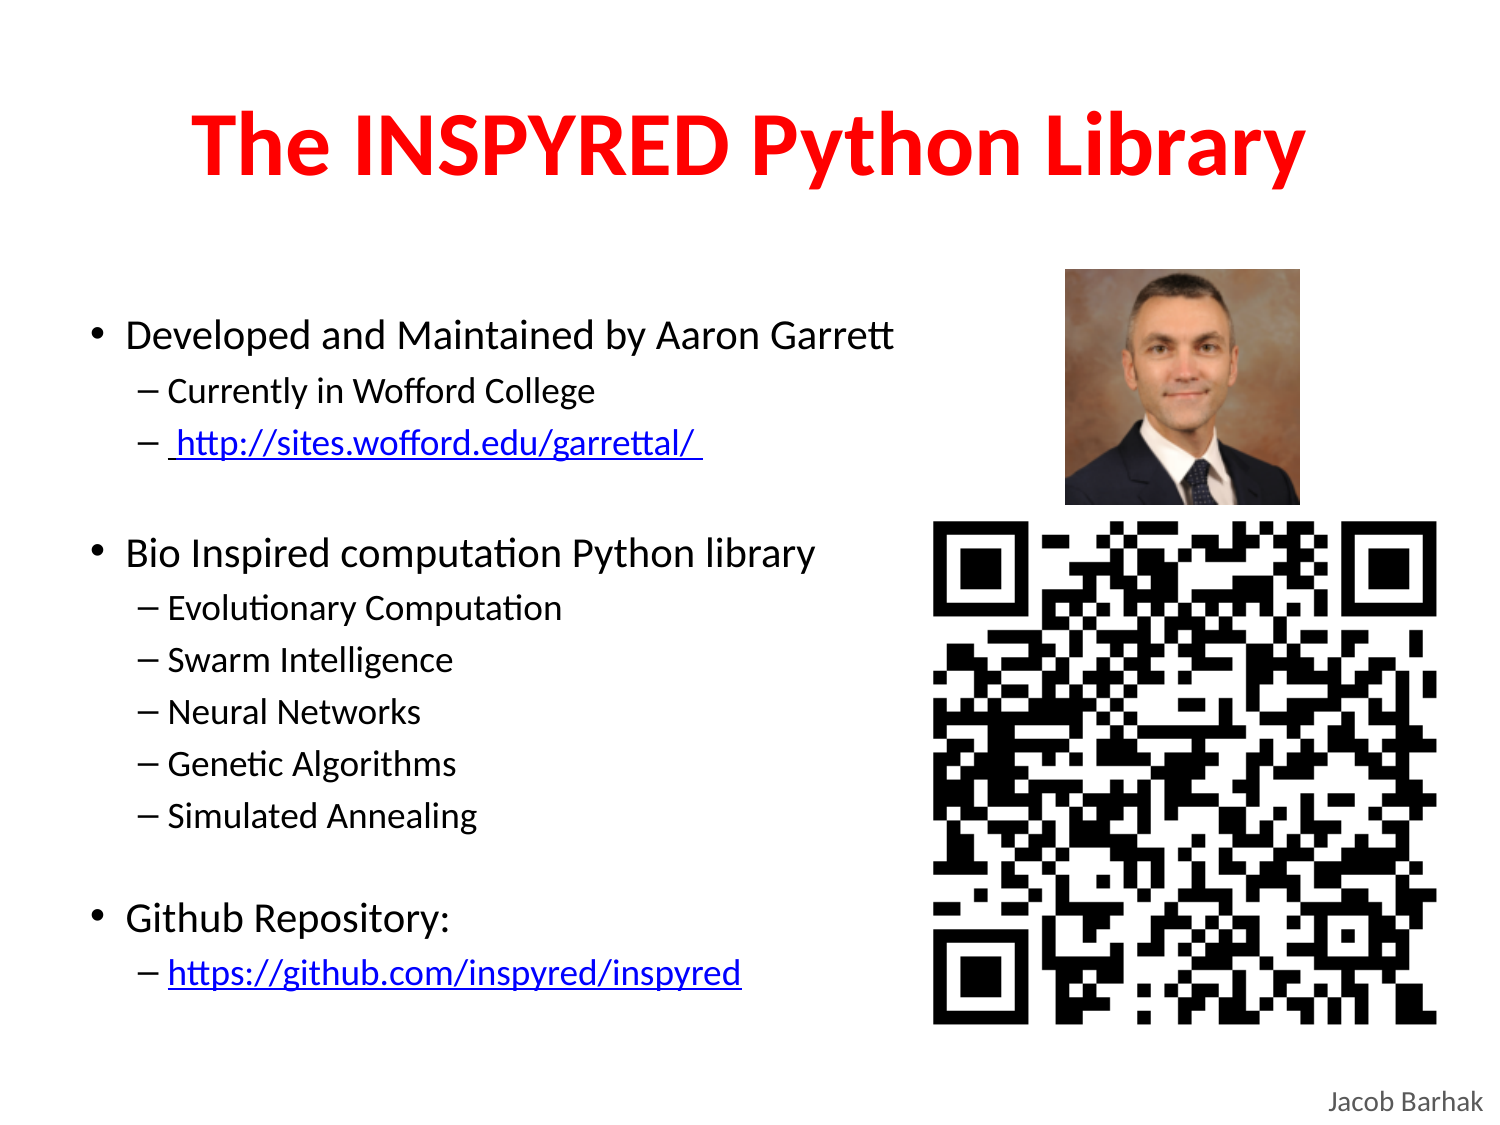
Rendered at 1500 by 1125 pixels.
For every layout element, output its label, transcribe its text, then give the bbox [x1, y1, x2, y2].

text_box Developed and Maintained by Aaron Garrett Currently in Wofford College http://sites.wofford.edu/garrettal/ Bio Inspired computation Python library Evolutionary Computation Swarm Intelligence Neural Networks Genetic Algorithms Simulated Annealing Github Repository: https://github.com/inspyred/inspyred [75, 262, 1425, 1005]
picture [879, 467, 1491, 1079]
picture [1065, 269, 1300, 505]
text_box The INSPYRED Python Library [75, 45, 1425, 233]
